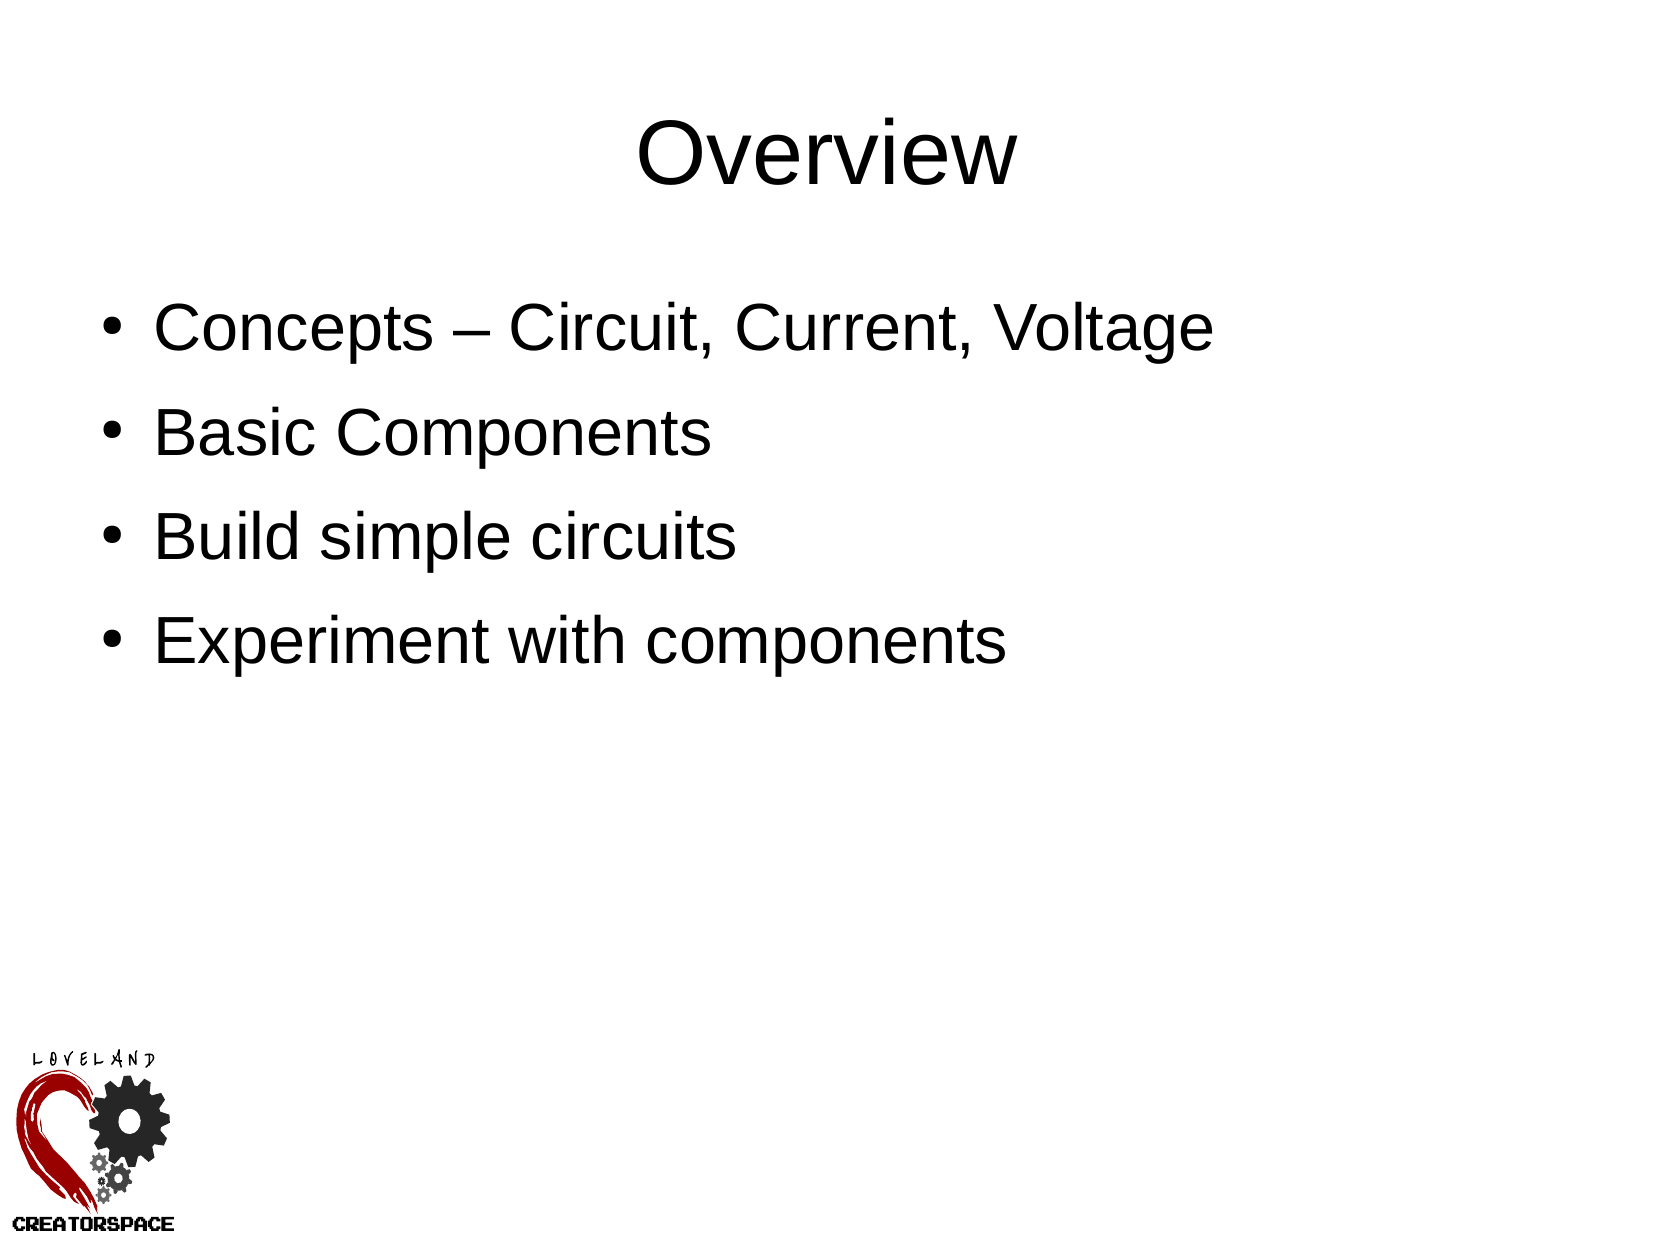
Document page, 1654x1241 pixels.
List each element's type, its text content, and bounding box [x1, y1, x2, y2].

list Concepts – Circuit, Current, Voltage Basic Components Build simple circuits Experiment with components [82, 290, 1571, 1010]
title Overview [82, 49, 1571, 257]
